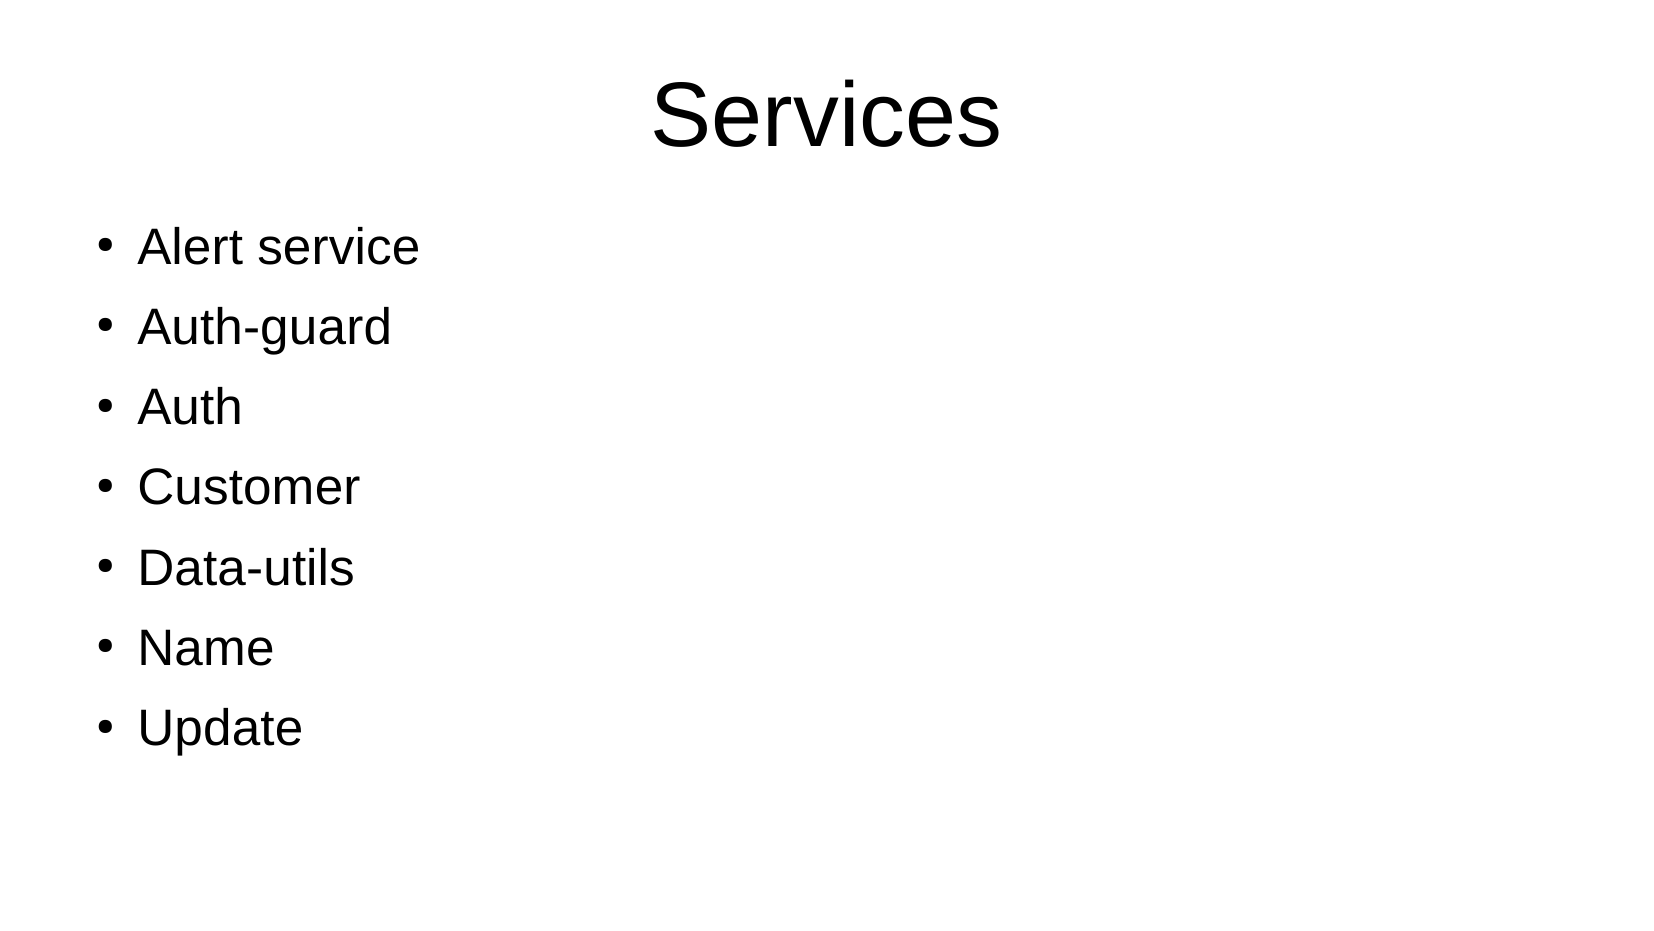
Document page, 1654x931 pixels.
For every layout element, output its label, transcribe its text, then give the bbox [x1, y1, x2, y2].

title Services [82, 37, 1571, 193]
list Alert service Auth-guard Auth Customer Data-utils Name Update [82, 217, 1571, 758]
